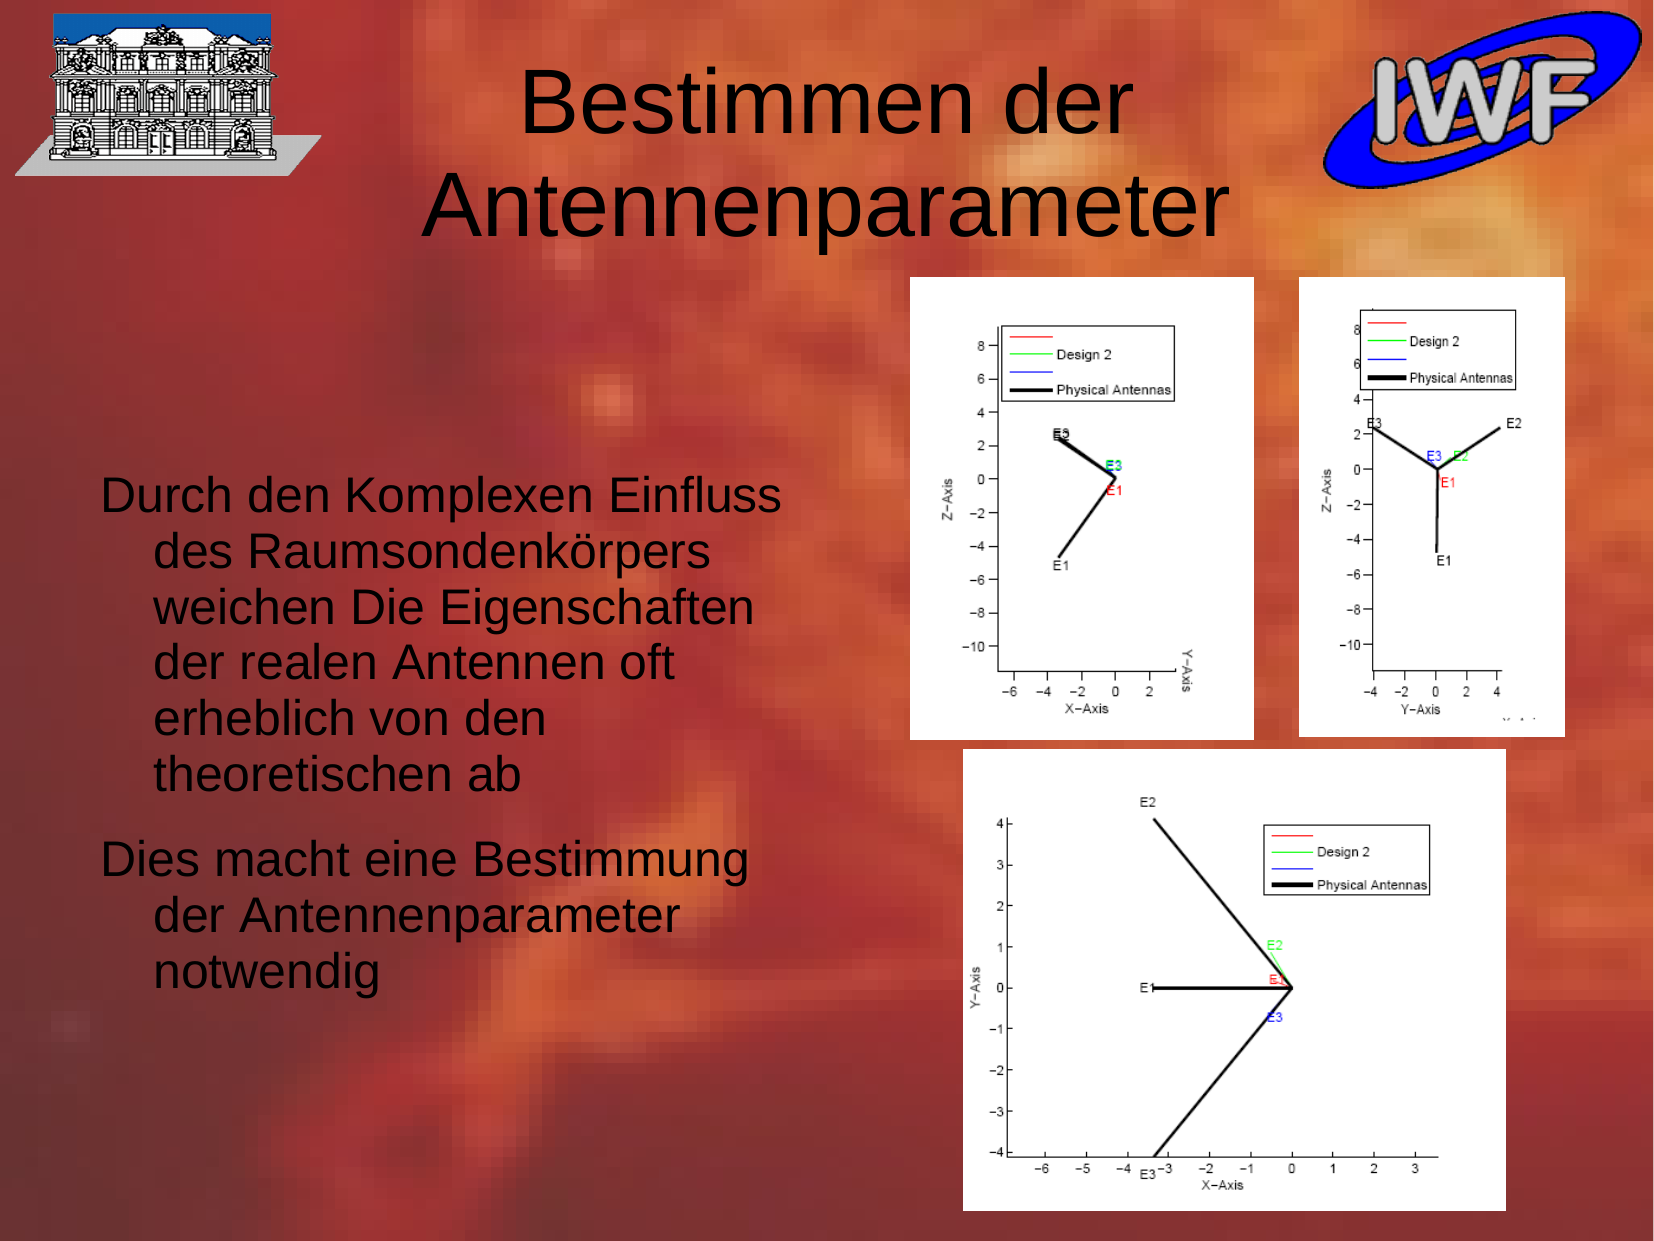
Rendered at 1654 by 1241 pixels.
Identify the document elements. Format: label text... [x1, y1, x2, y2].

title Bestimmen der Antennenparameter [82, 49, 1571, 257]
picture [0, 0, 1654, 1241]
list Durch den Komplexen Einfluss des Raumsondenkörpers weichen Die Eigenschaften der realen Antennen oft erheblich von den theoretischen ab Dies macht eine Bestimmung der Antennenparameter notwendig [82, 467, 827, 999]
